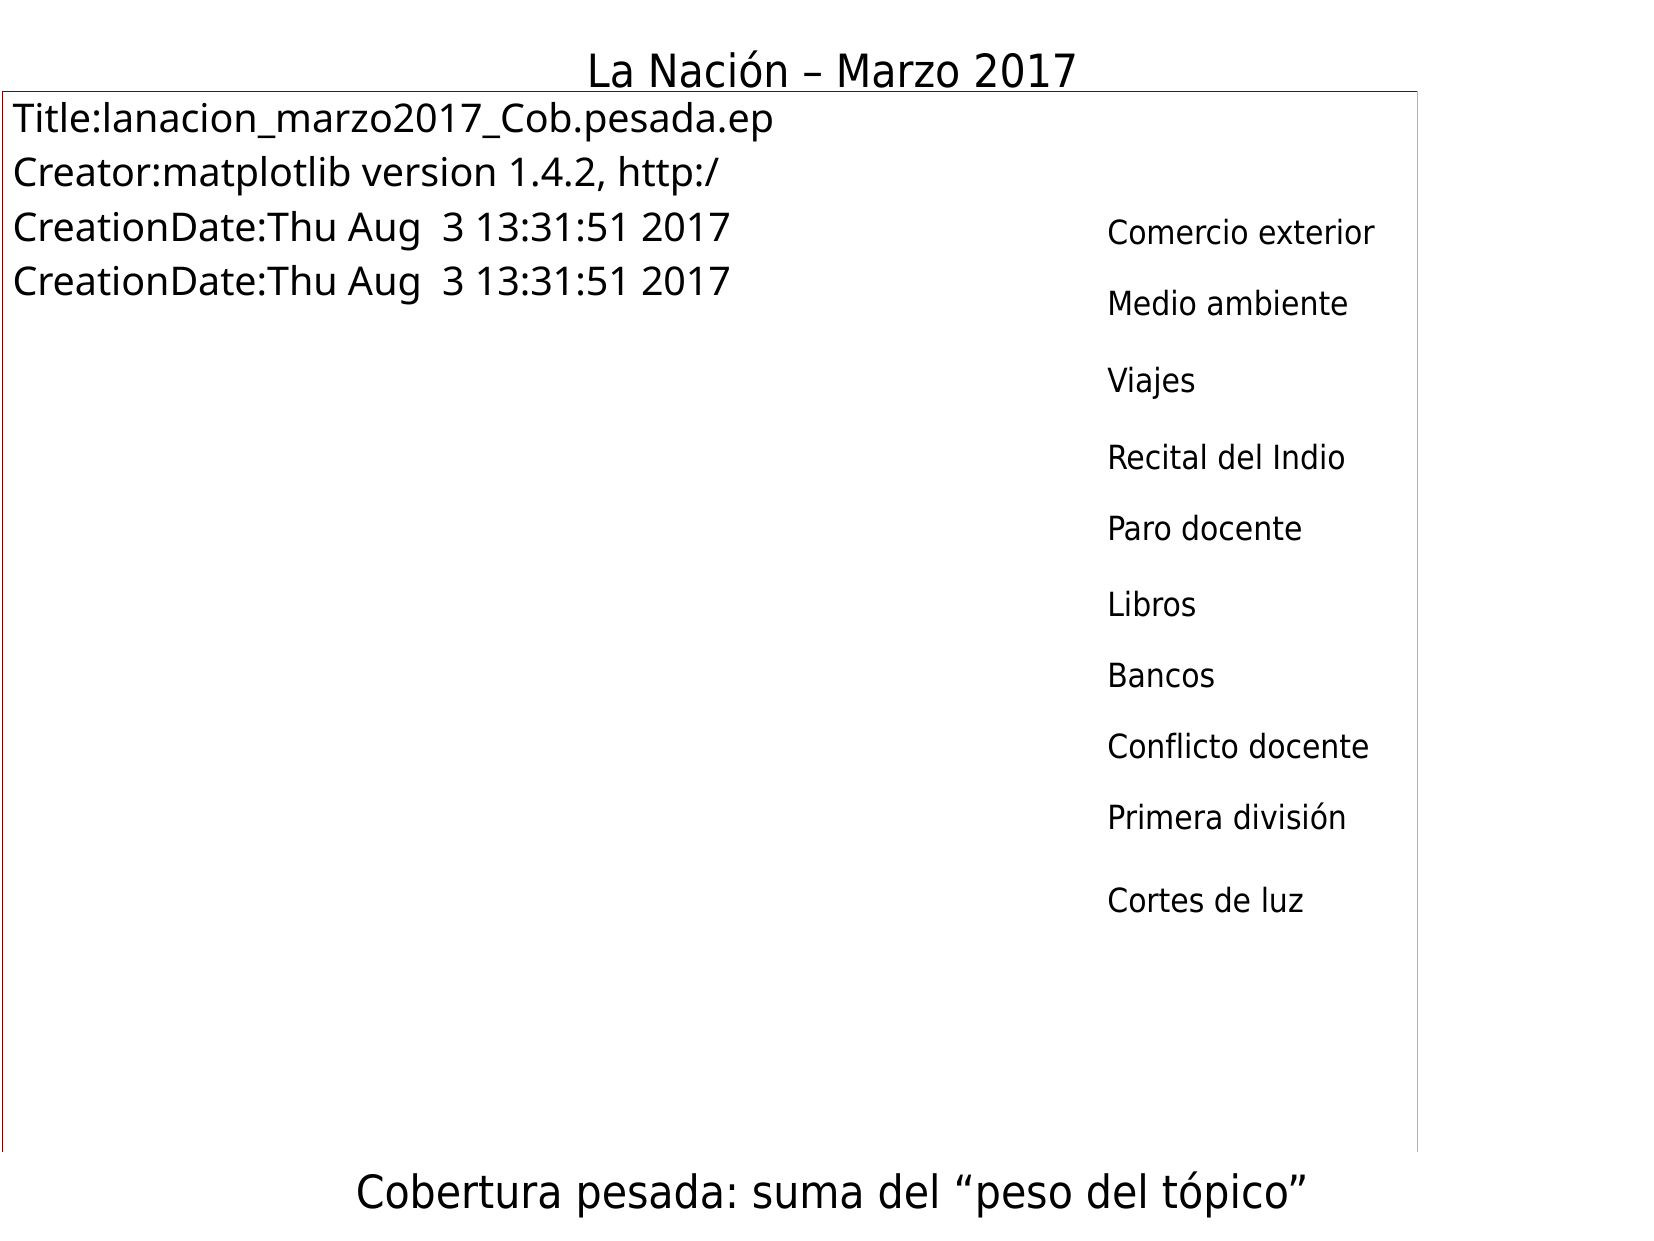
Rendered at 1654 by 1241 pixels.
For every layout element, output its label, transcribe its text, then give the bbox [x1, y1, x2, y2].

picture [0, 88, 1418, 1152]
text_box Paro docente [1092, 502, 1530, 556]
text_box Libros [1092, 578, 1530, 633]
text_box Primera división [1092, 791, 1530, 846]
text_box Bancos [1092, 649, 1530, 704]
text_box Recital del Indio [1092, 431, 1530, 485]
text_box Comercio exterior [1092, 206, 1530, 261]
text_box La Nación – Marzo 2017 [35, 37, 1630, 106]
text_box Conflicto docente [1092, 720, 1530, 775]
text_box Cobertura pesada: suma del “peso del tópico” [35, 1159, 1630, 1228]
text_box Medio ambiente [1092, 277, 1530, 332]
text_box Cortes de luz [1092, 874, 1530, 928]
text_box Viajes [1092, 354, 1530, 409]
